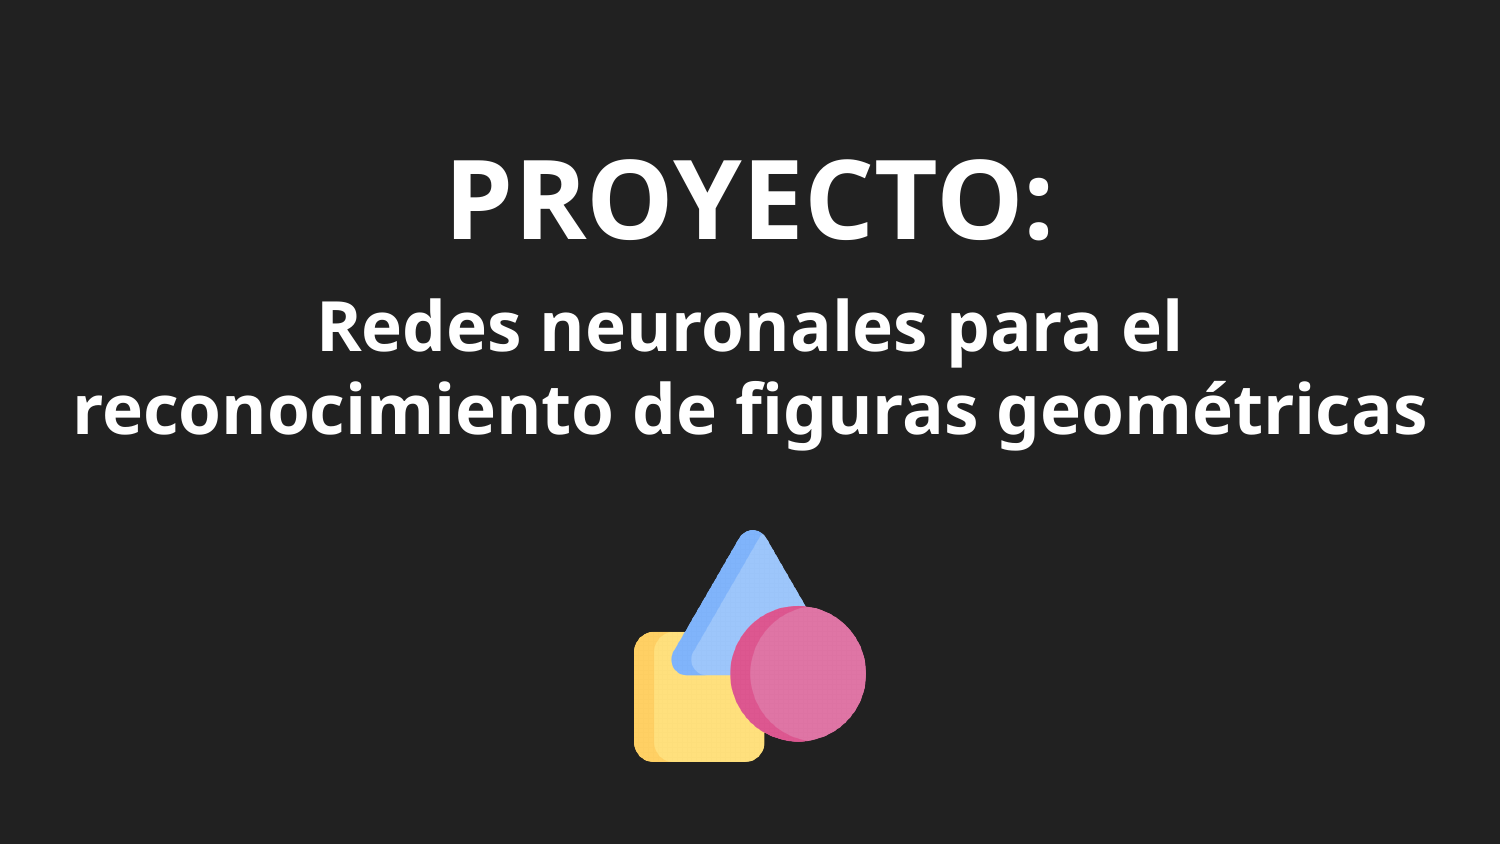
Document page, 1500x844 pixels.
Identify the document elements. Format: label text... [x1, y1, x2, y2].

title PROYECTO: Redes neuronales para el reconocimiento de figuras geométricas [51, 35, 1449, 464]
picture [634, 530, 866, 762]
